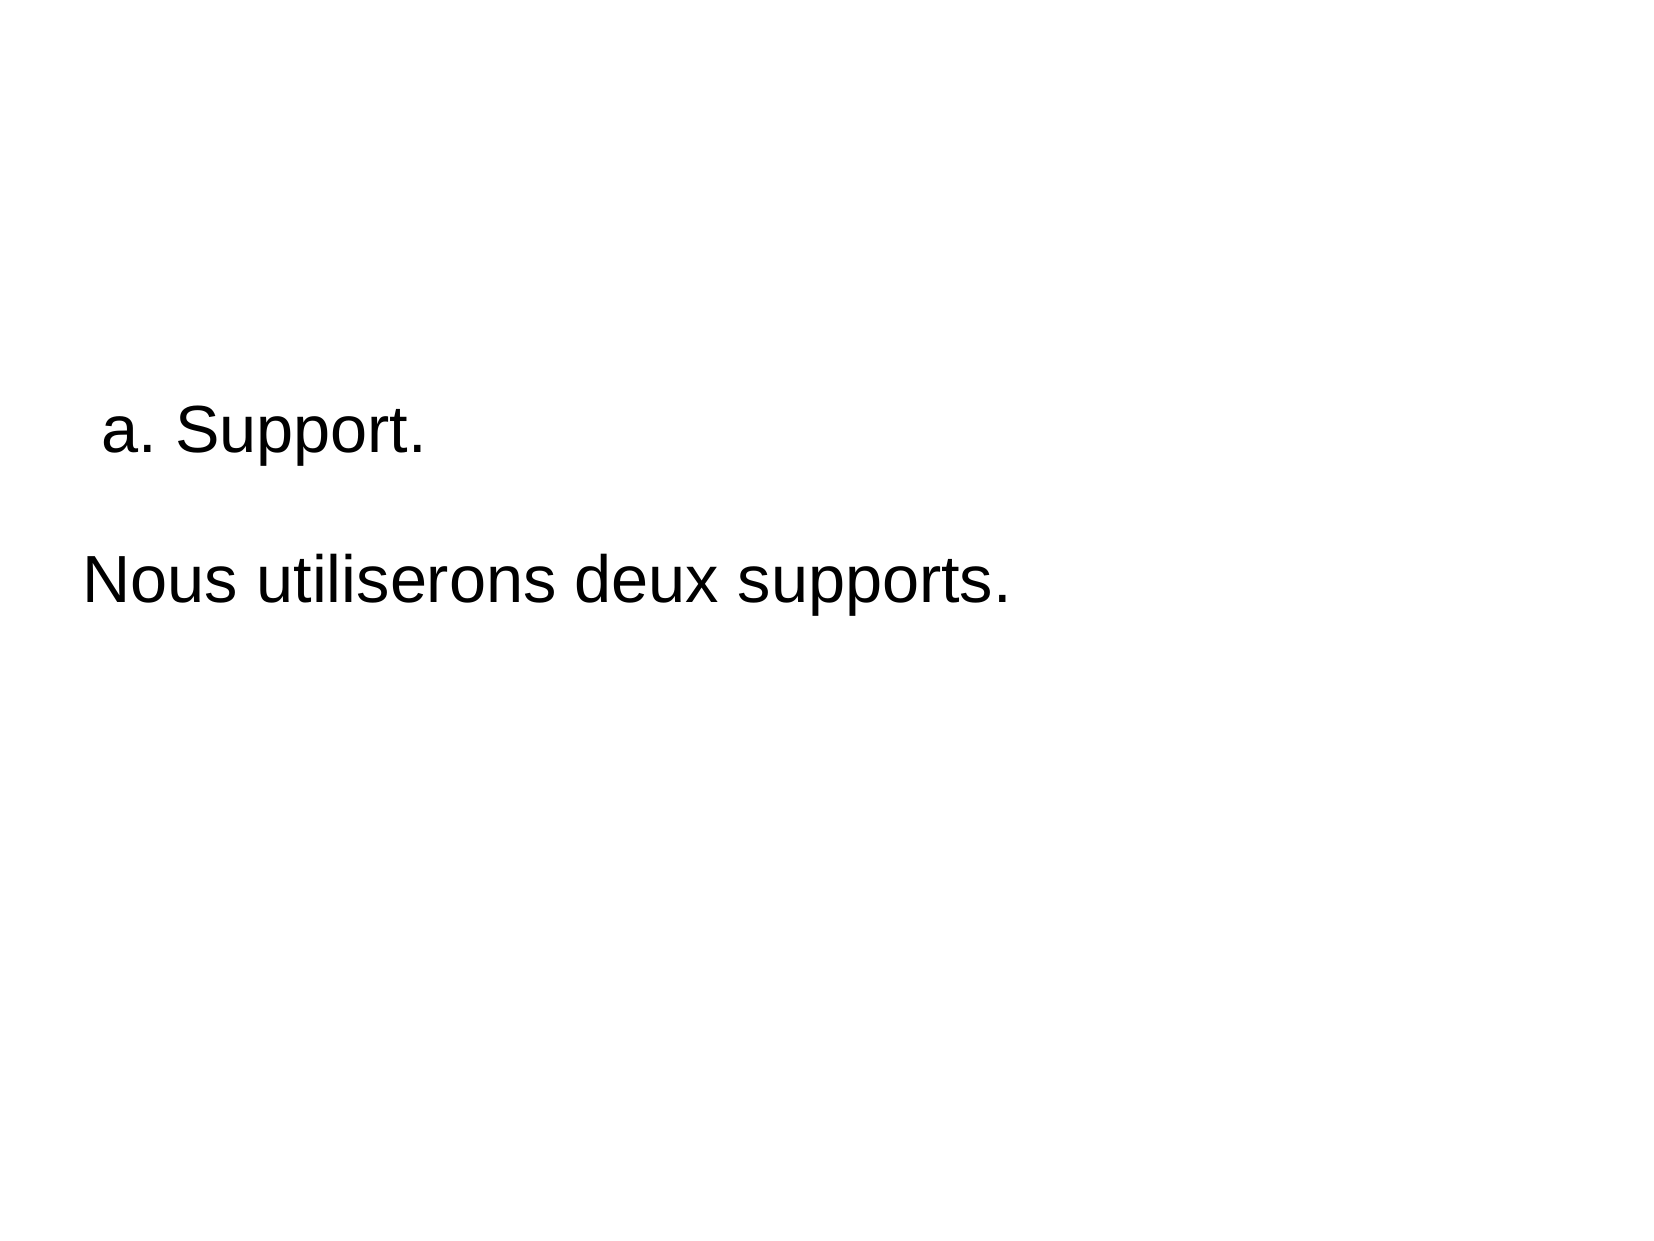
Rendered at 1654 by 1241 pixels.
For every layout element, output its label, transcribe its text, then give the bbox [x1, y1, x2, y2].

subtitle a. Support. Nous utiliserons deux supports. [82, 49, 1571, 1109]
